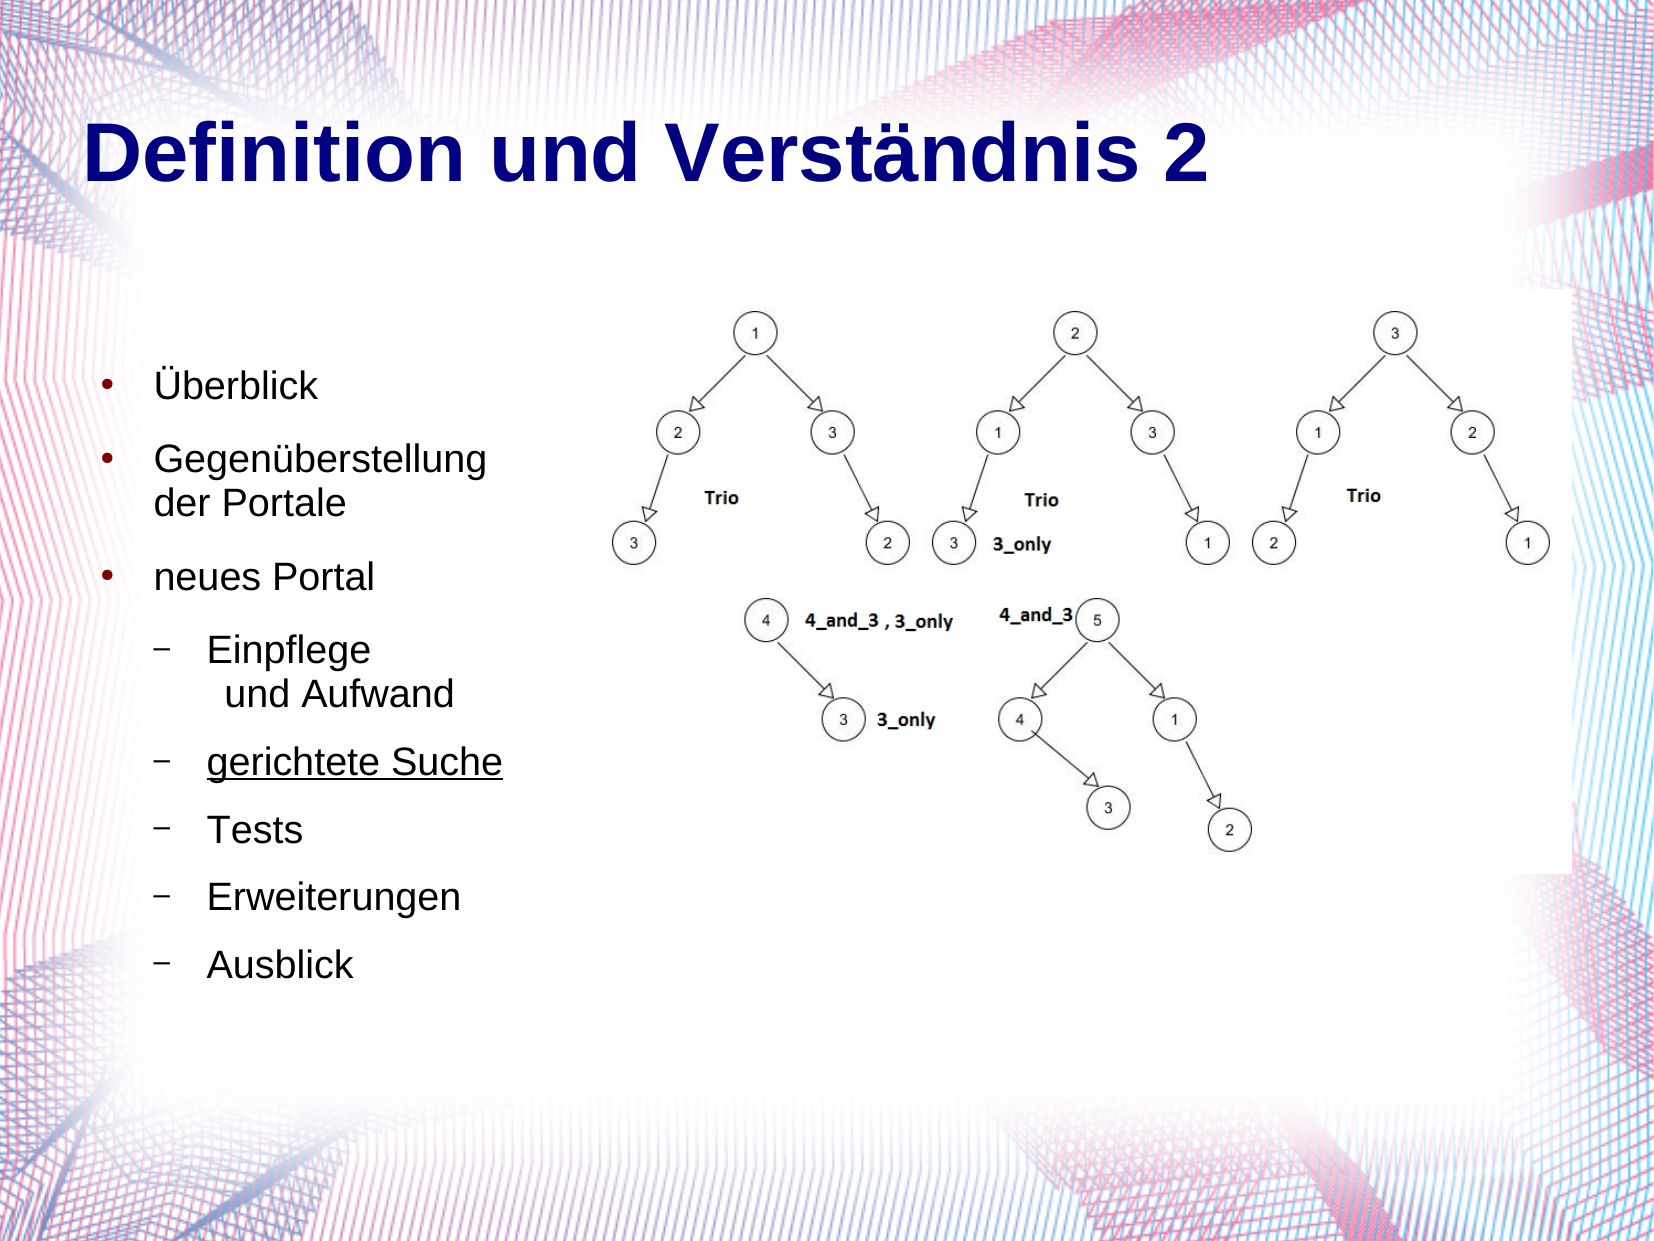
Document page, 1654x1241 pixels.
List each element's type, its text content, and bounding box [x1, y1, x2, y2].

list Überblick Gegenüberstellung der Portale neues Portal Einpflege und Aufwand gerichtete Suche Tests Erweiterungen Ausblick [82, 290, 520, 1109]
title Definition und Verständnis 2 [82, 49, 1571, 257]
picture [0, 0, 1654, 1241]
